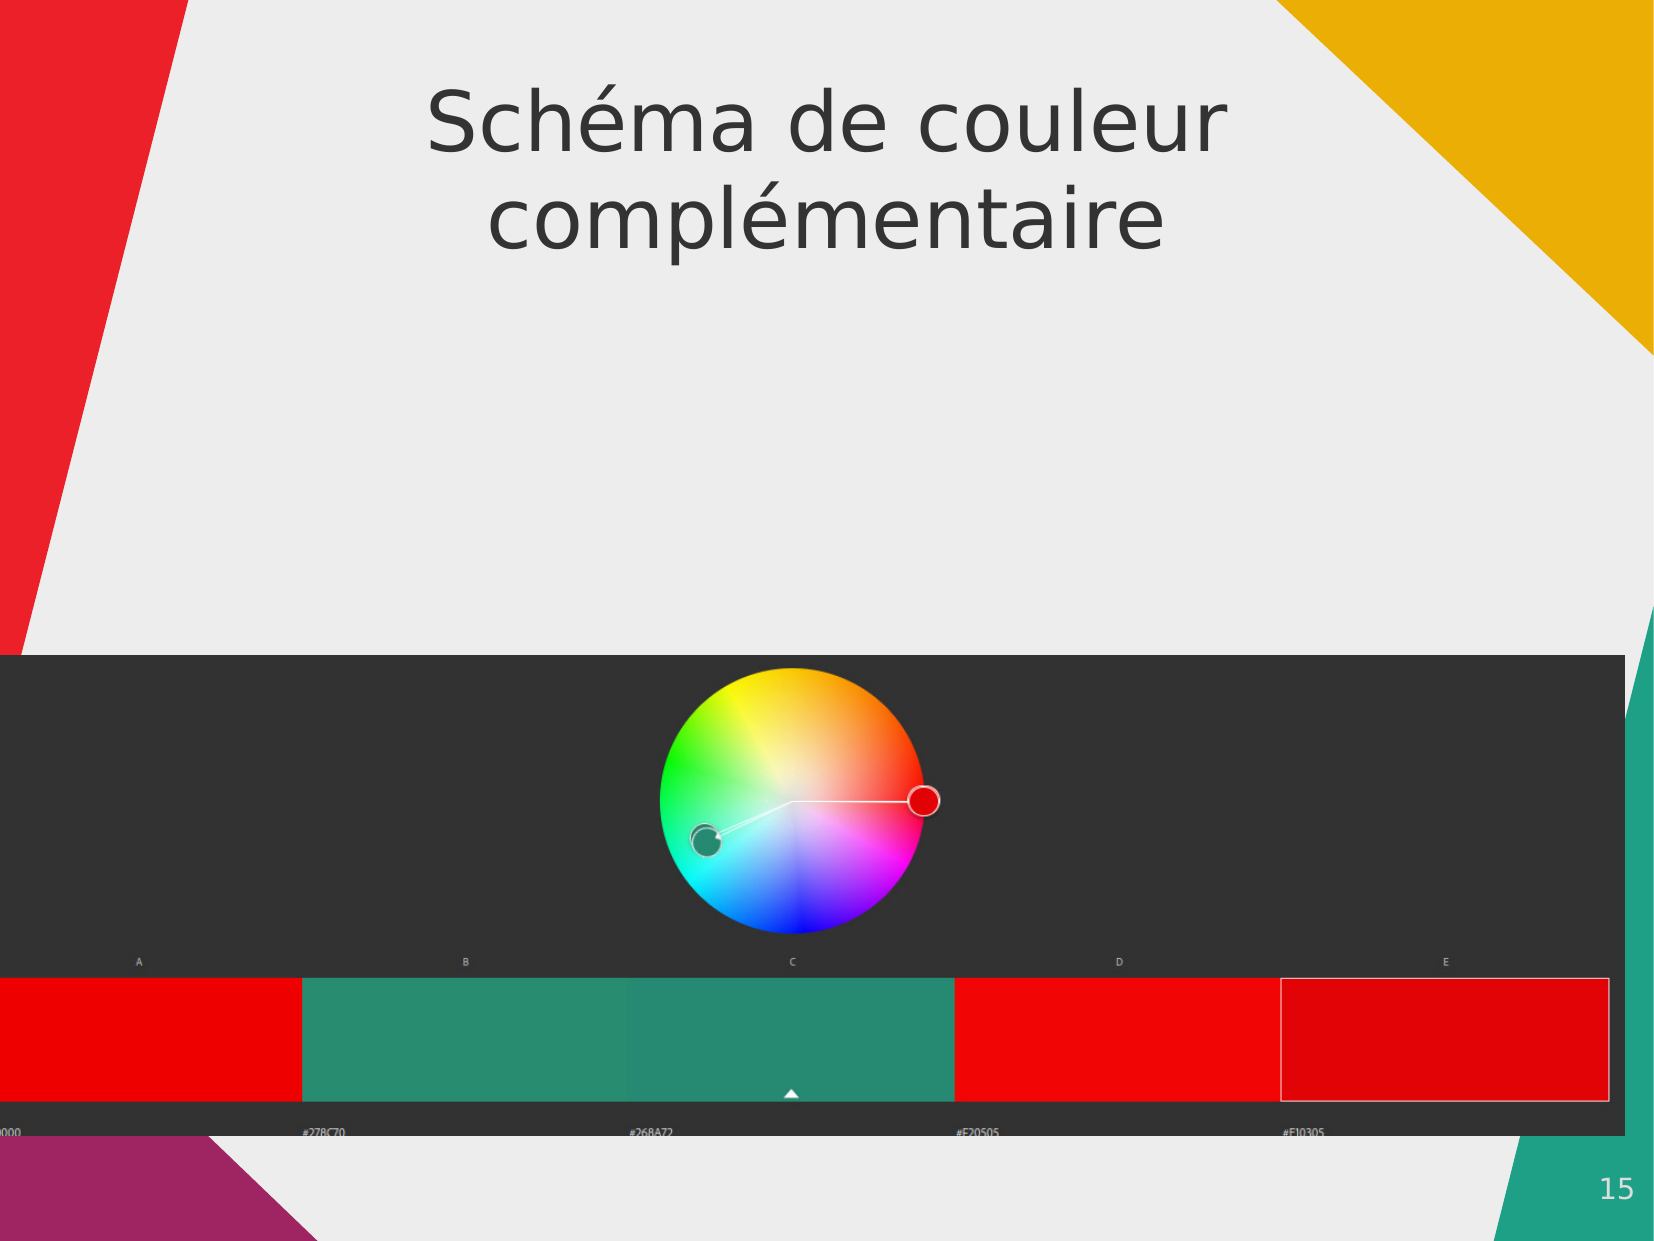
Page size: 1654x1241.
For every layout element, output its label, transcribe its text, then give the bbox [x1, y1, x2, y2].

title Schéma de couleur complémentaire [114, 73, 1539, 271]
picture [0, 655, 1625, 1136]
